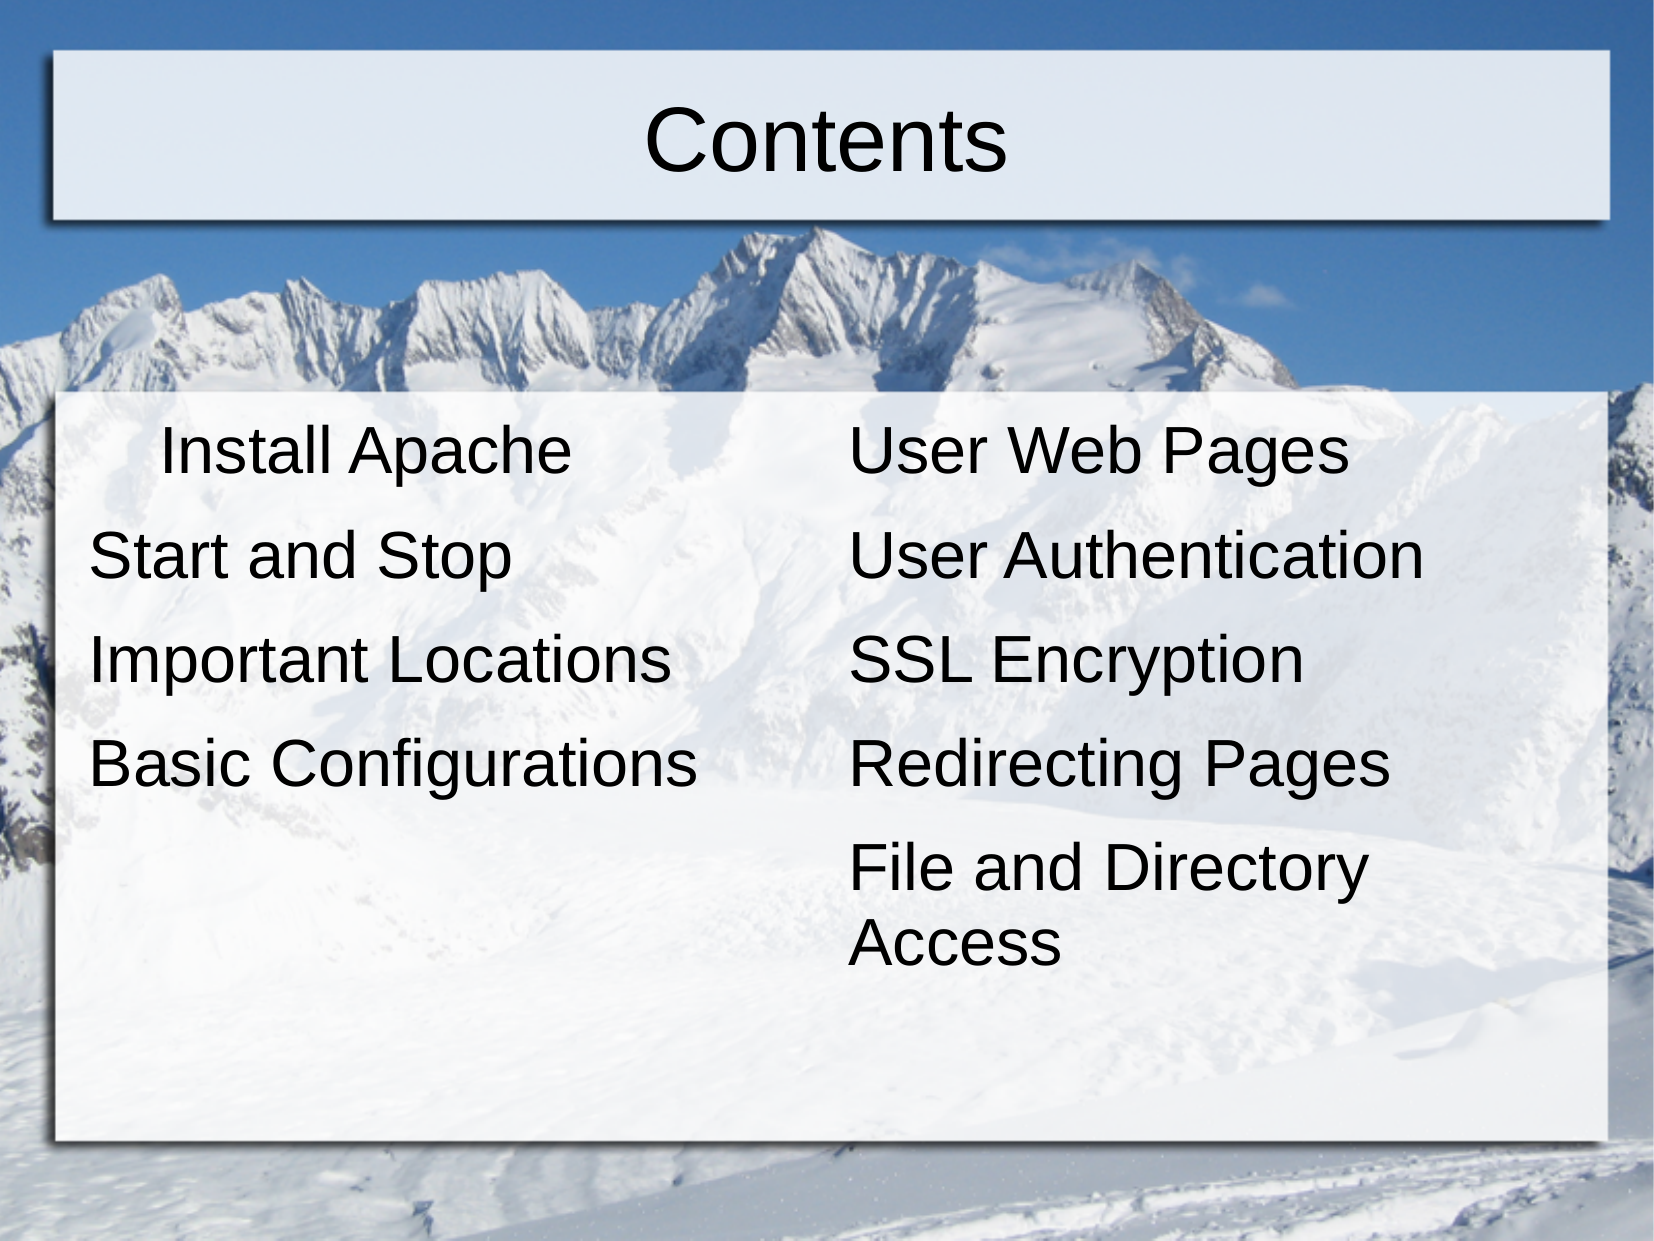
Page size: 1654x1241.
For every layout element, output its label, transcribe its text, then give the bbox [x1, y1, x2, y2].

title Contents [59, 61, 1595, 219]
list Install Apache Start and Stop Important Locations Basic Configurations [88, 413, 812, 1232]
list User Web Pages User Authentication SSL Encryption Redirecting Pages File and Directory Access [848, 413, 1572, 1232]
picture [0, 0, 1654, 1241]
